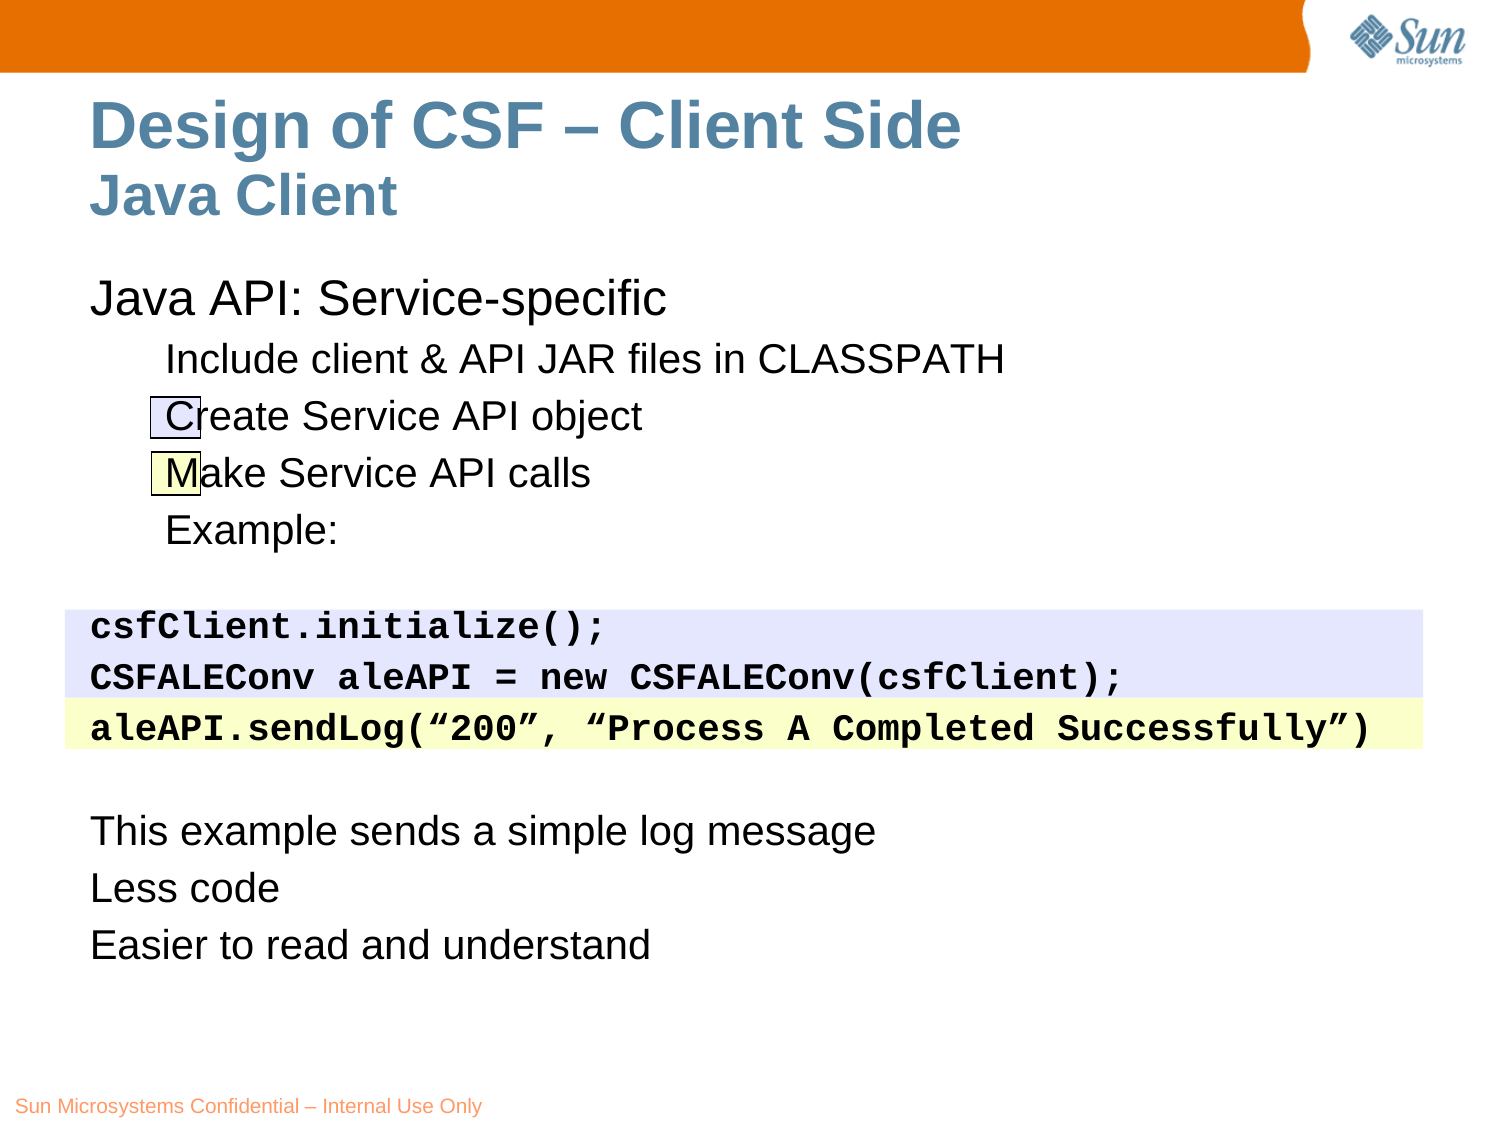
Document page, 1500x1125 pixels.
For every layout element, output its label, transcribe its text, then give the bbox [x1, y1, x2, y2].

picture [0, 0, 1500, 75]
list Java API: Service-specific Include client & API JAR files in CLASSPATH Create Service API object Make Service API calls Example: csfClient.initialize(); CSFALEConv aleAPI = new CSFALEConv(csfClient); aleAPI.sendLog(“200”, “Process A Completed Successfully”) This example sends a simple log message Less code Easier to read and understand [75, 262, 1426, 1006]
title Design of CSF – Client Side Java Client [75, 79, 1426, 237]
text_box [64, 609, 75, 750]
